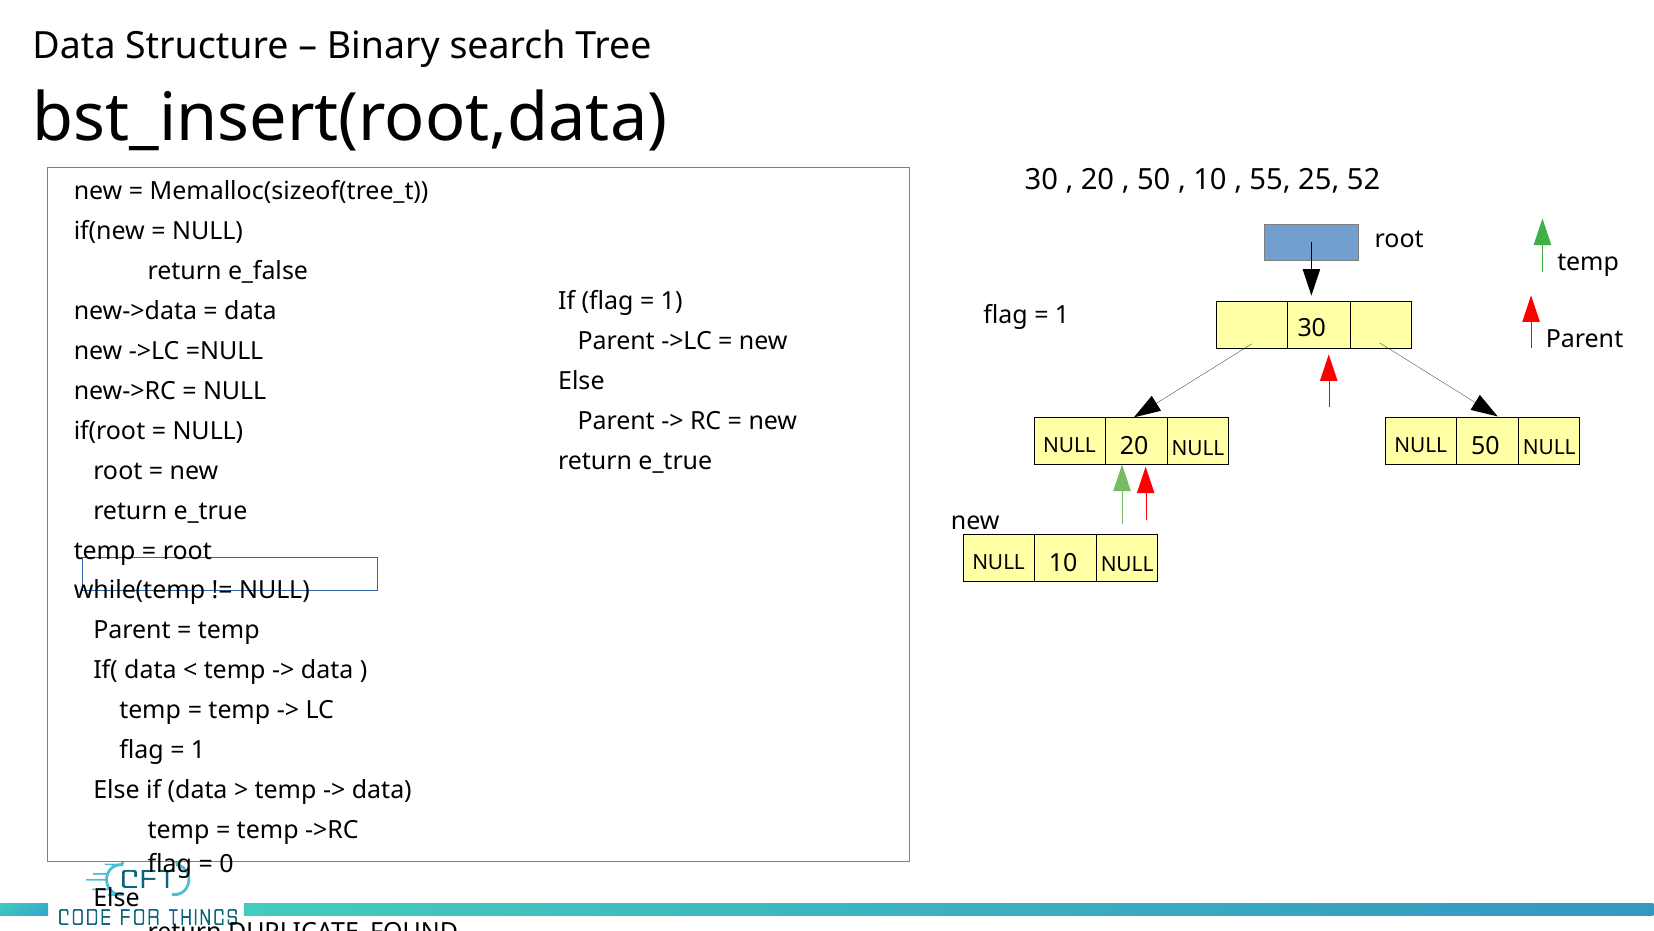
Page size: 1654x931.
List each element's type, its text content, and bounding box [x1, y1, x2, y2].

text_box 30 , 20 , 50 , 10 , 55, 25, 52 [1009, 141, 1536, 201]
text_box new [936, 495, 1018, 540]
text_box root [1359, 212, 1440, 258]
text_box new = Memalloc(sizeof(tree_t)) if(new = NULL) return e_false new->data = data new ->LC =NULL new->RC = NULL if(root = NULL) root = new return e_true temp = root while(temp != NULL) Parent = temp If( data < temp -> data ) temp = temp -> LC flag = 1 Else if (data > temp -> data) temp = temp ->RC flag = 0 Else return DUPLICATE_FOUND [59, 166, 603, 866]
text_box [1018, 534, 1034, 540]
text_box NULL [957, 540, 1041, 580]
text_box If (flag = 1) Parent ->LC = new Else Parent -> RC = new return e_true [543, 275, 863, 496]
text_box [1097, 534, 1158, 542]
text_box [1168, 417, 1229, 425]
text_box [1351, 301, 1412, 349]
text_box NULL [1379, 422, 1464, 463]
text_box 10 [1034, 537, 1096, 582]
text_box [1519, 417, 1580, 425]
text_box temp [1542, 236, 1638, 281]
text_box 30 [1282, 302, 1345, 347]
text_box Parent [1531, 313, 1641, 358]
text_box [1385, 417, 1456, 422]
text_box NULL [1028, 423, 1112, 463]
text_box flag = 1 [968, 288, 1111, 334]
text_box [1264, 224, 1359, 261]
text_box [1034, 417, 1105, 423]
text_box [603, 167, 910, 862]
text_box NULL [1156, 425, 1241, 465]
text_box [1288, 301, 1350, 349]
text_box [47, 167, 59, 862]
text_box 50 [1456, 420, 1519, 465]
text_box [1216, 301, 1287, 349]
text_box NULL [1508, 425, 1592, 465]
picture [59, 866, 237, 925]
title Data Structure – Binary search Tree bst_insert(root,data) [32, 12, 1184, 166]
text_box NULL [1086, 542, 1170, 582]
text_box 20 [1105, 420, 1167, 465]
